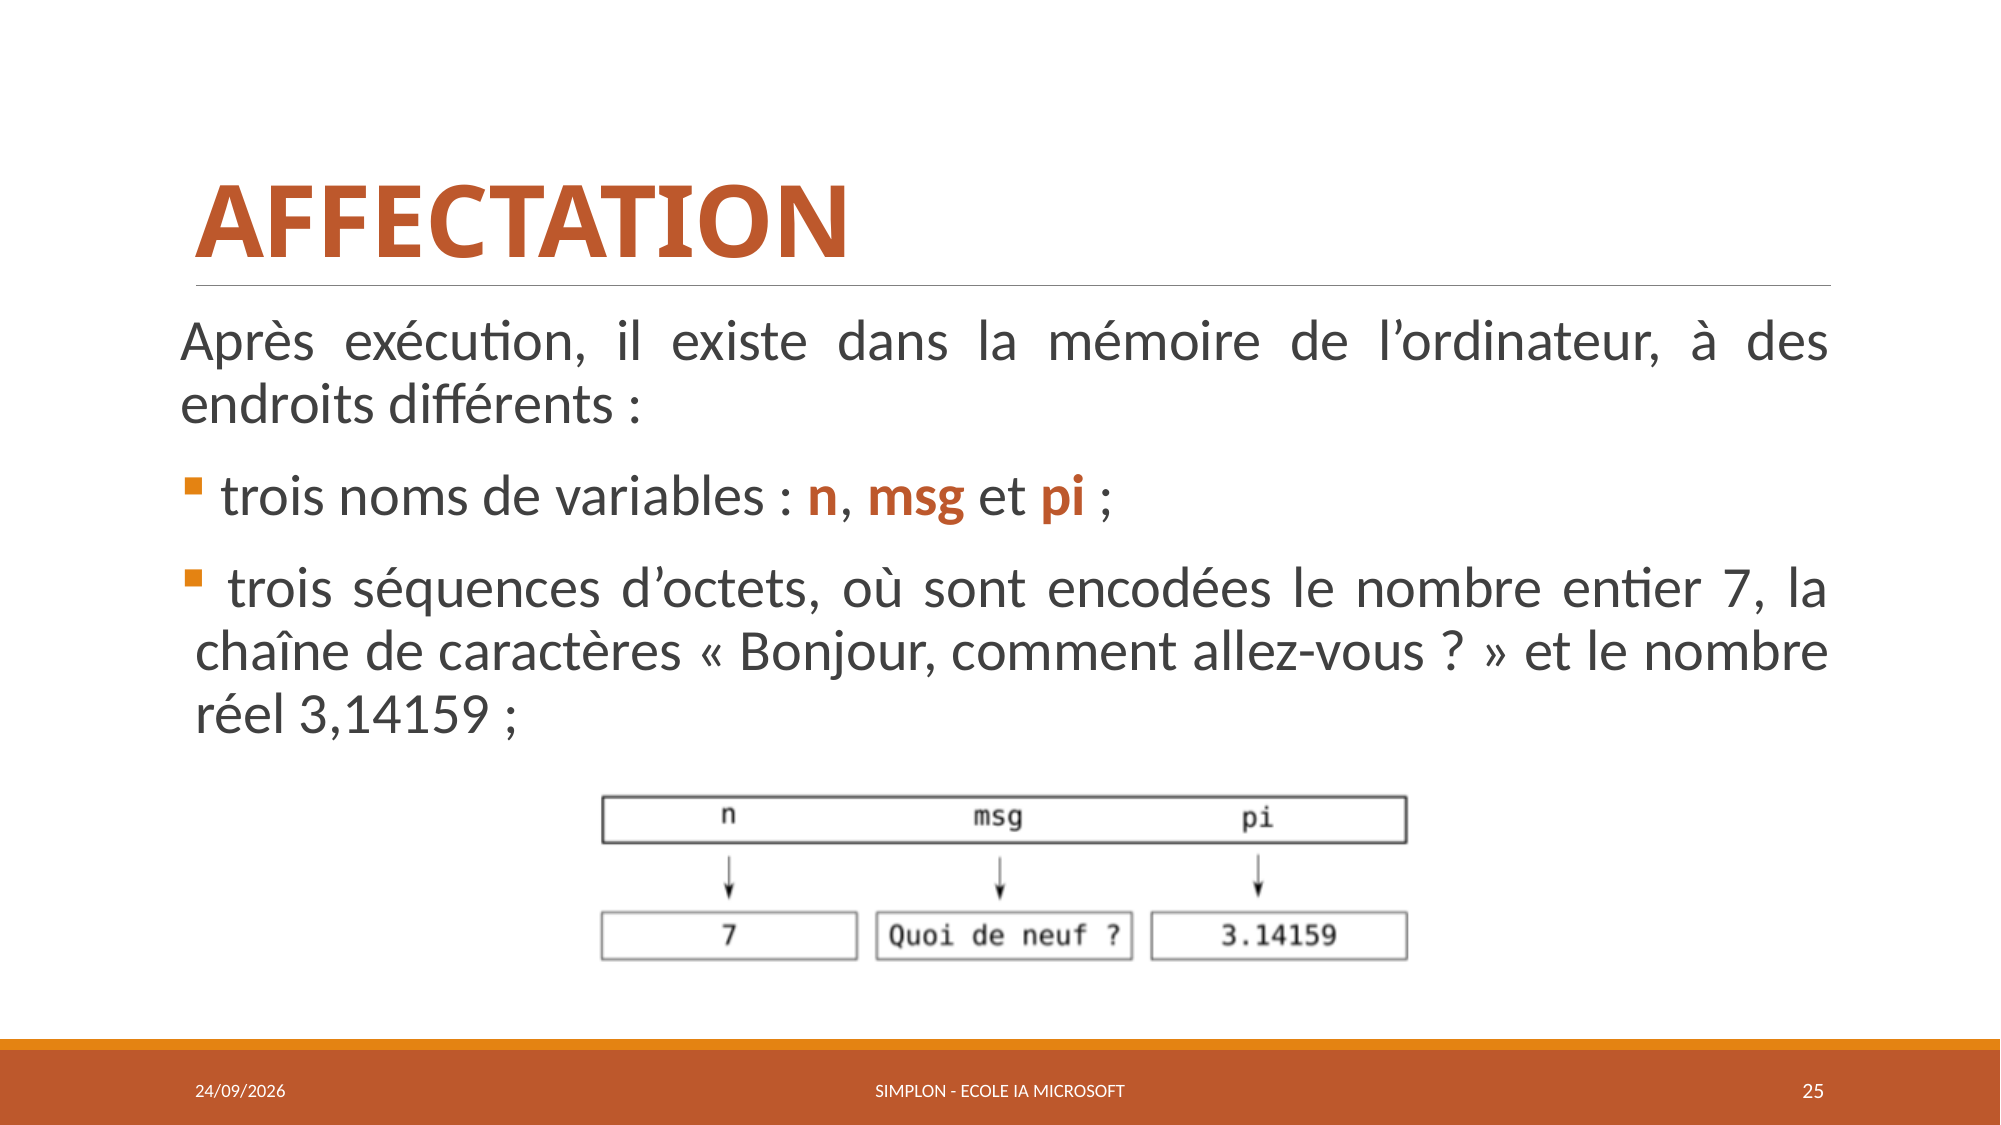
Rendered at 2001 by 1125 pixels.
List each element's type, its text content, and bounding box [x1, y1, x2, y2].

list Après exécution, il existe dans la mémoire de l’ordinateur, à des endroits différents : trois noms de variables : n, msg et pi ; trois séquences d’octets, où sont encodées le nombre entier 7, la chaîne de caractères « Bonjour, comment allez-vous ? » et le nombre réel 3,14159 ; [180, 302, 1830, 976]
slide_number 16/01/2020 [180, 1059, 586, 1120]
picture [589, 782, 1421, 976]
title AFFECTATION [180, 47, 1830, 285]
slide_number <numéro> [1624, 1059, 1840, 1120]
footer Simplon - Ecole IA Microsoft [604, 1059, 1396, 1120]
